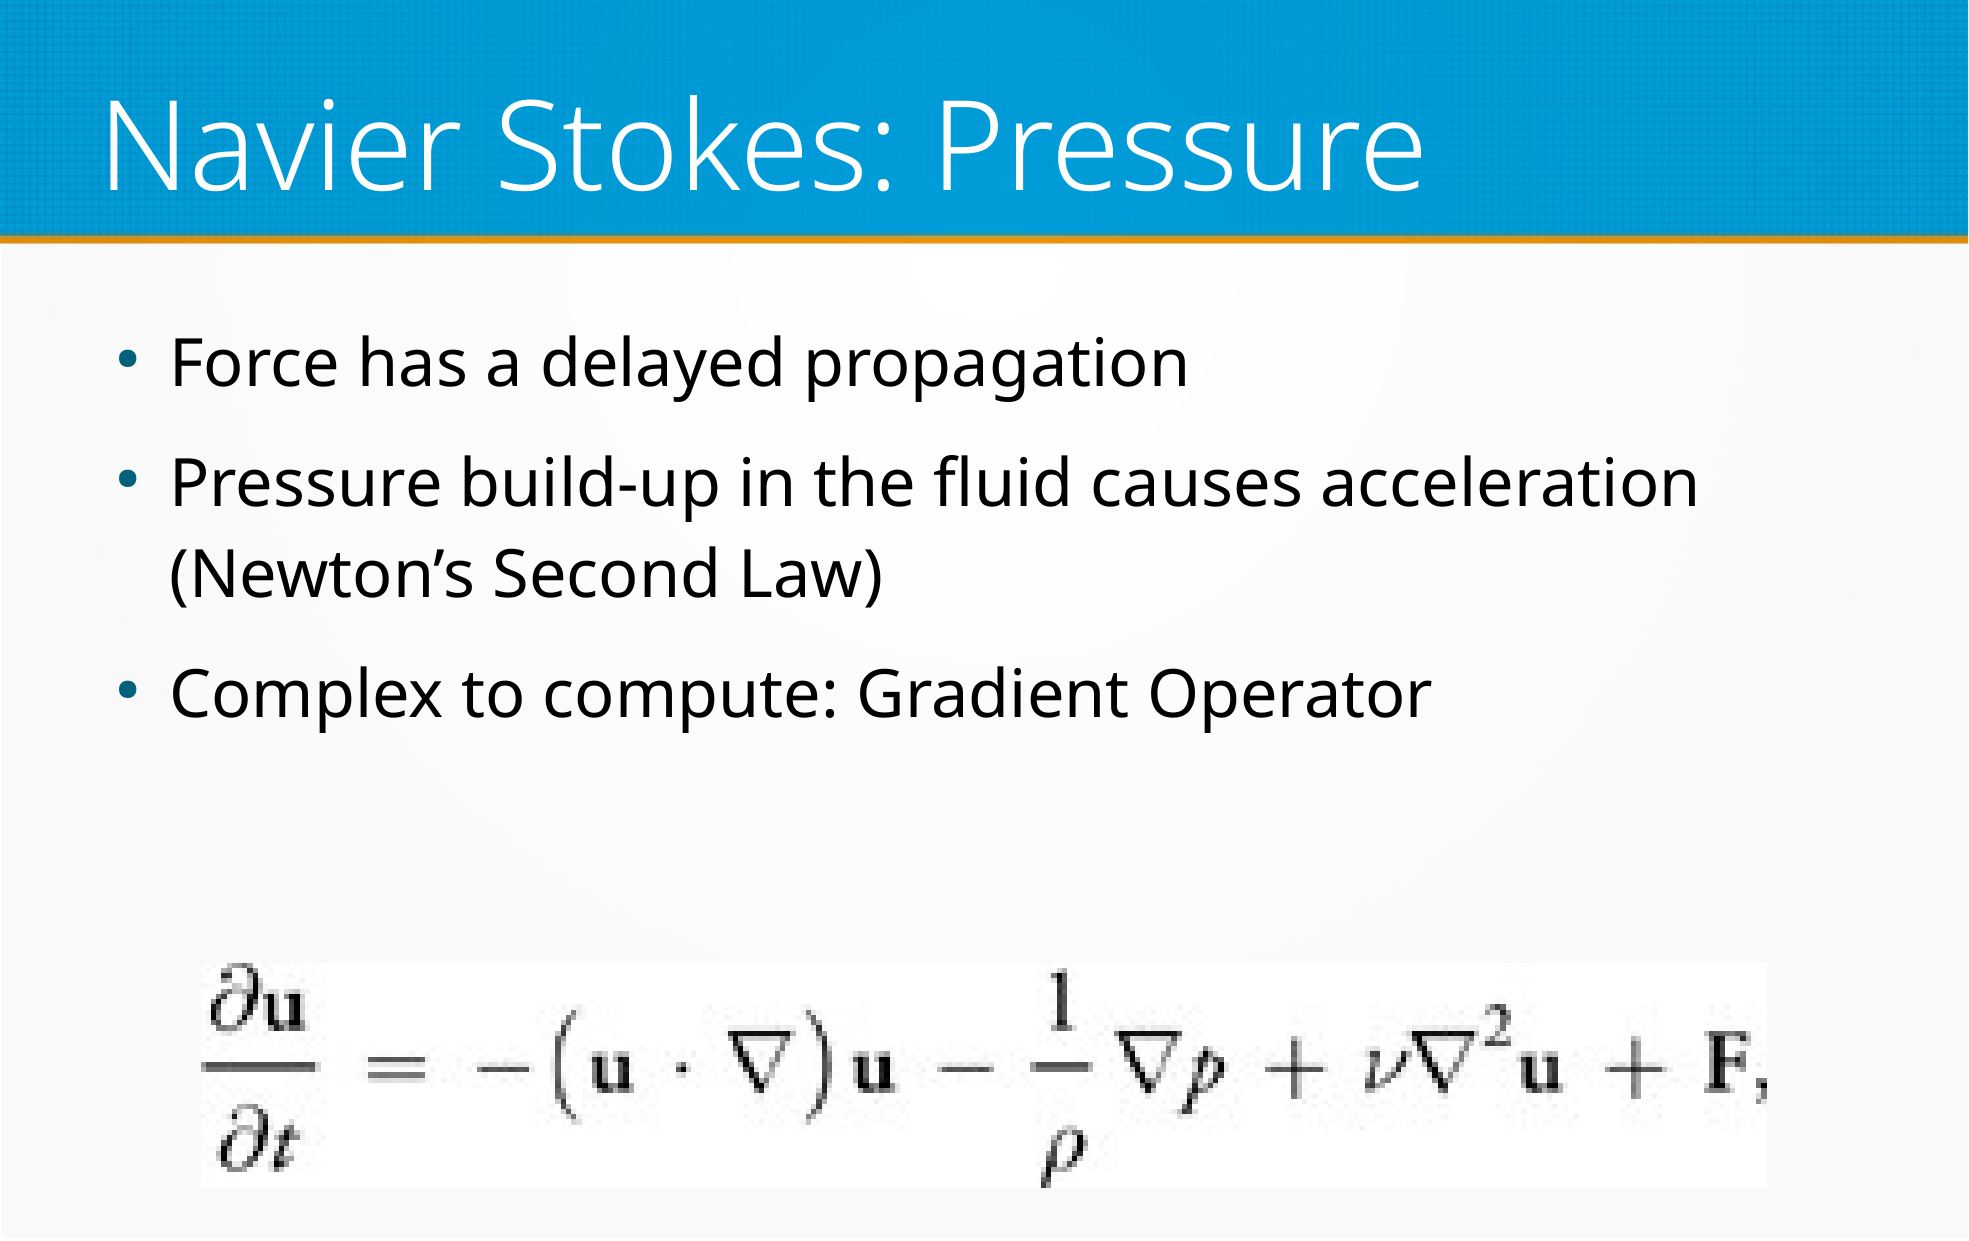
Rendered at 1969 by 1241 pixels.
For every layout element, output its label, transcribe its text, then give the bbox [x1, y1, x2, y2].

title Navier Stokes: Pressure [98, 19, 1870, 228]
list Force has a delayed propagation Pressure build-up in the fluid causes acceleration (Newton’s Second Law) Complex to compute: Gradient Operator [98, 315, 1860, 1081]
picture [0, 233, 1969, 1241]
